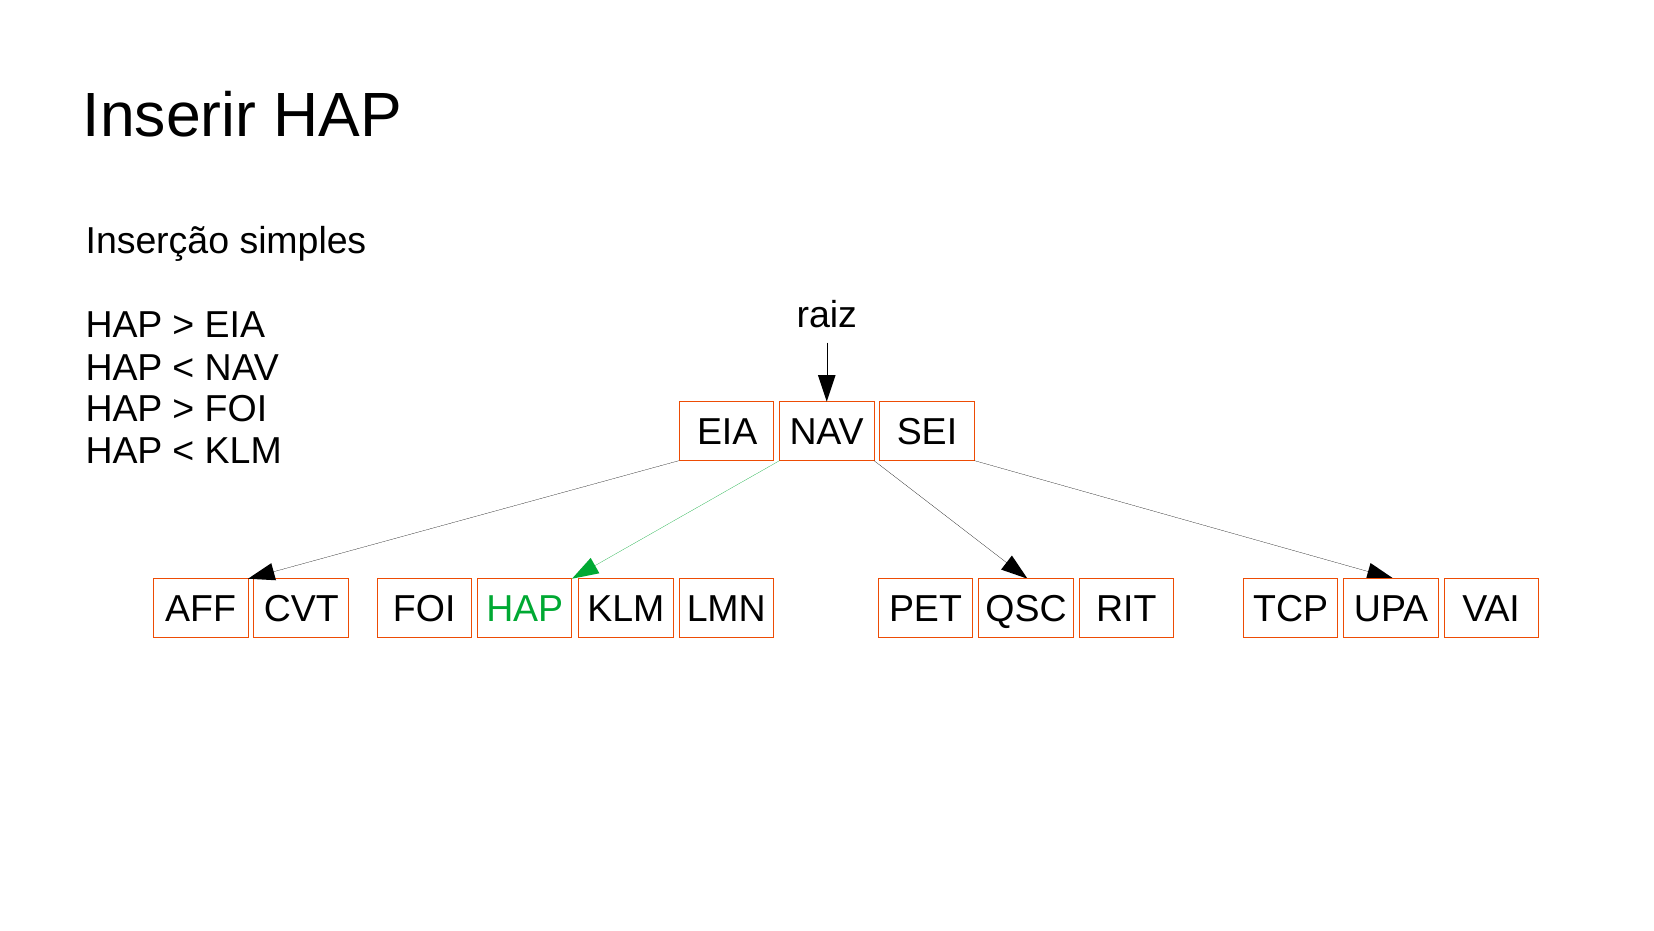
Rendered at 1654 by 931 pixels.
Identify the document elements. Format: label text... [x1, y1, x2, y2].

text_box SEI [879, 401, 975, 461]
text_box NAV [779, 401, 875, 461]
text_box RIT [1079, 578, 1174, 638]
text_box EIA [679, 401, 774, 461]
text_box TCP [1243, 578, 1338, 638]
text_box raiz [781, 285, 872, 343]
text_box Inserção simples HAP > EIA HAP < NAV HAP > FOI HAP < KLM [70, 212, 382, 480]
text_box KLM [578, 578, 674, 638]
text_box VAI [1444, 578, 1539, 638]
text_box CVT [253, 578, 349, 638]
text_box FOI [377, 578, 472, 638]
text_box QSC [978, 578, 1074, 638]
text_box LMN [679, 578, 774, 638]
text_box AFF [153, 578, 249, 638]
title Inserir HAP [82, 37, 1571, 193]
text_box HAP [477, 578, 572, 638]
text_box UPA [1343, 578, 1439, 638]
text_box PET [878, 578, 973, 638]
